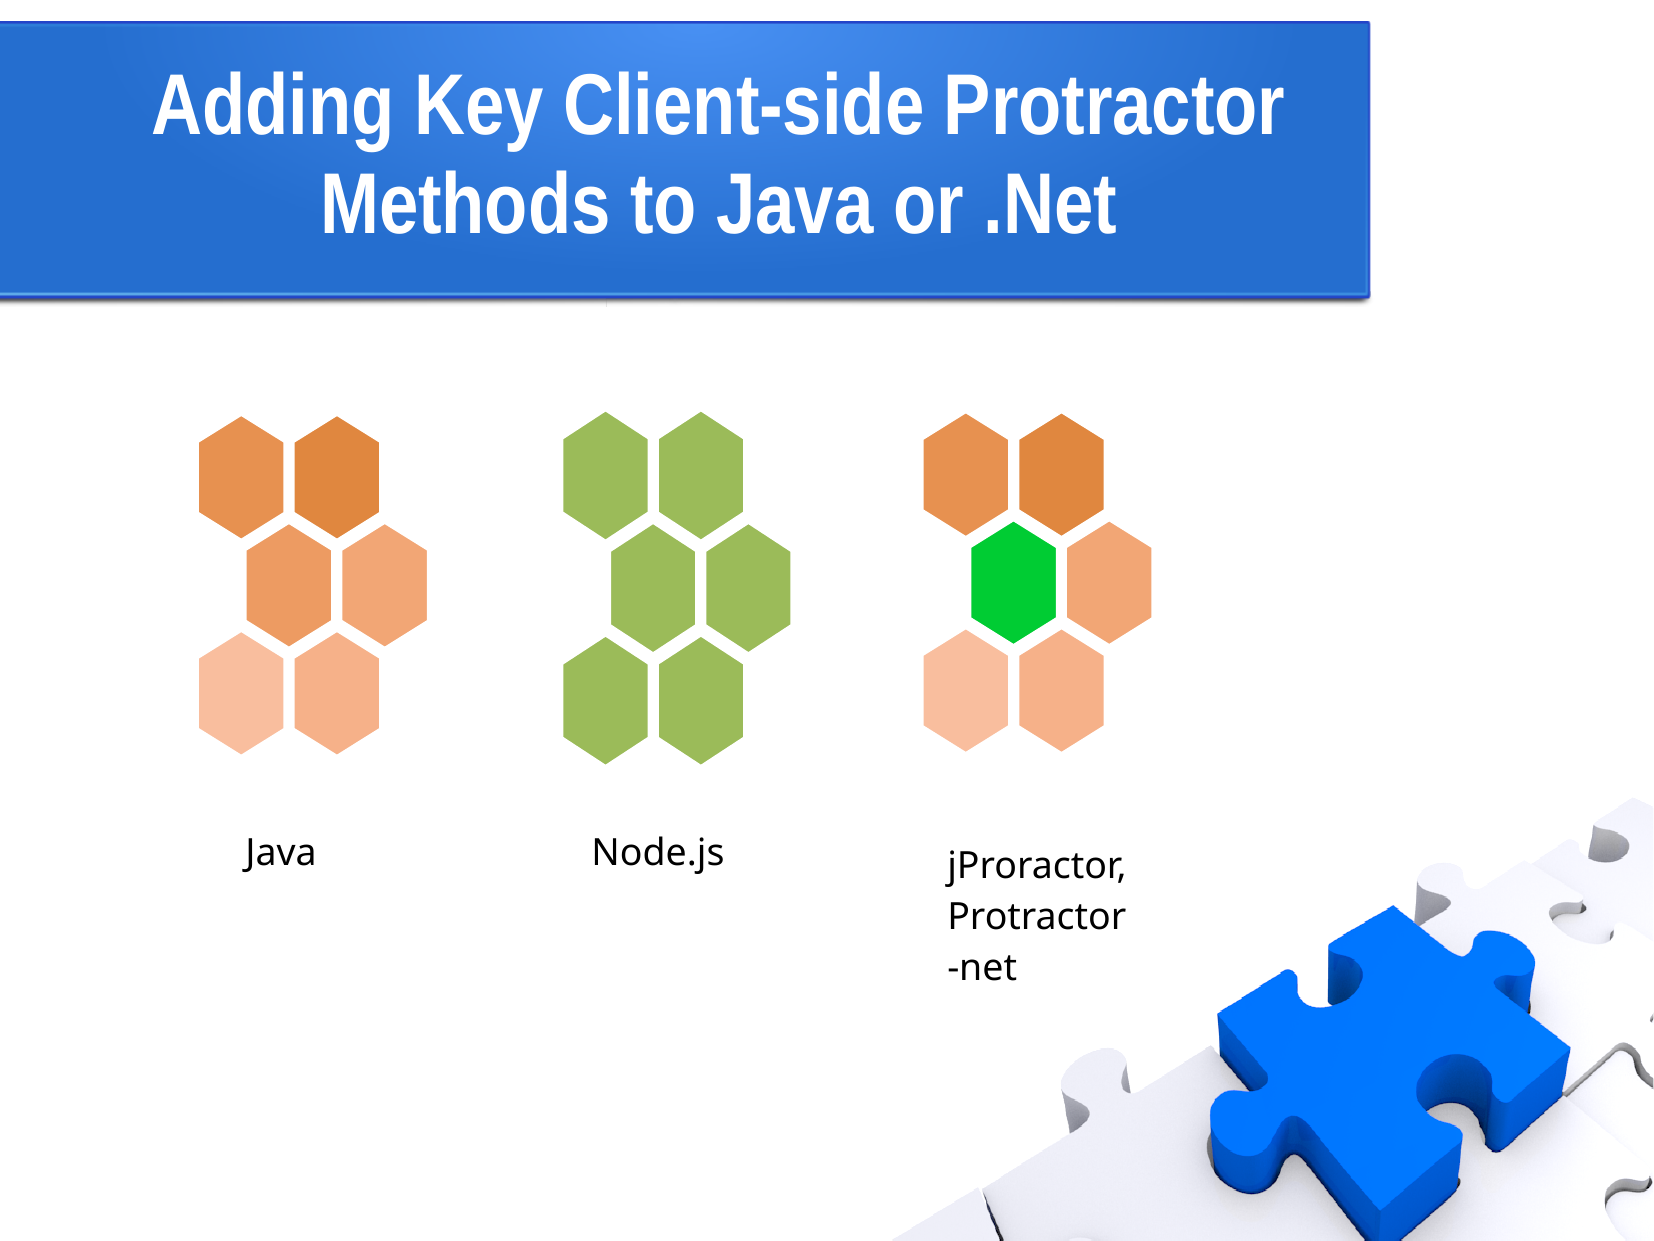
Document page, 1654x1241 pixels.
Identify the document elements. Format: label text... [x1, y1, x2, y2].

text_box [561, 409, 650, 542]
text_box [340, 521, 430, 650]
text_box [1017, 626, 1106, 755]
text_box [292, 629, 382, 758]
text_box [196, 629, 286, 758]
text_box [969, 519, 1058, 647]
text_box [1064, 519, 1154, 647]
text_box [921, 626, 1011, 755]
text_box [608, 521, 698, 655]
text_box [1017, 410, 1106, 539]
text_box [196, 413, 286, 542]
text_box Node.js [576, 818, 789, 881]
text_box [244, 521, 334, 650]
text_box [292, 413, 382, 542]
text_box [561, 634, 650, 768]
text_box [656, 409, 746, 542]
picture [872, 655, 1654, 1241]
text_box [656, 634, 746, 768]
text_box [704, 521, 793, 655]
text_box jProractor, Protractor-net [932, 830, 1144, 971]
text_box [921, 410, 1011, 539]
title Adding Key Client-side Protractor Methods to Java or .Net [82, 37, 1356, 268]
picture [0, 21, 1375, 307]
text_box Java [230, 818, 443, 881]
